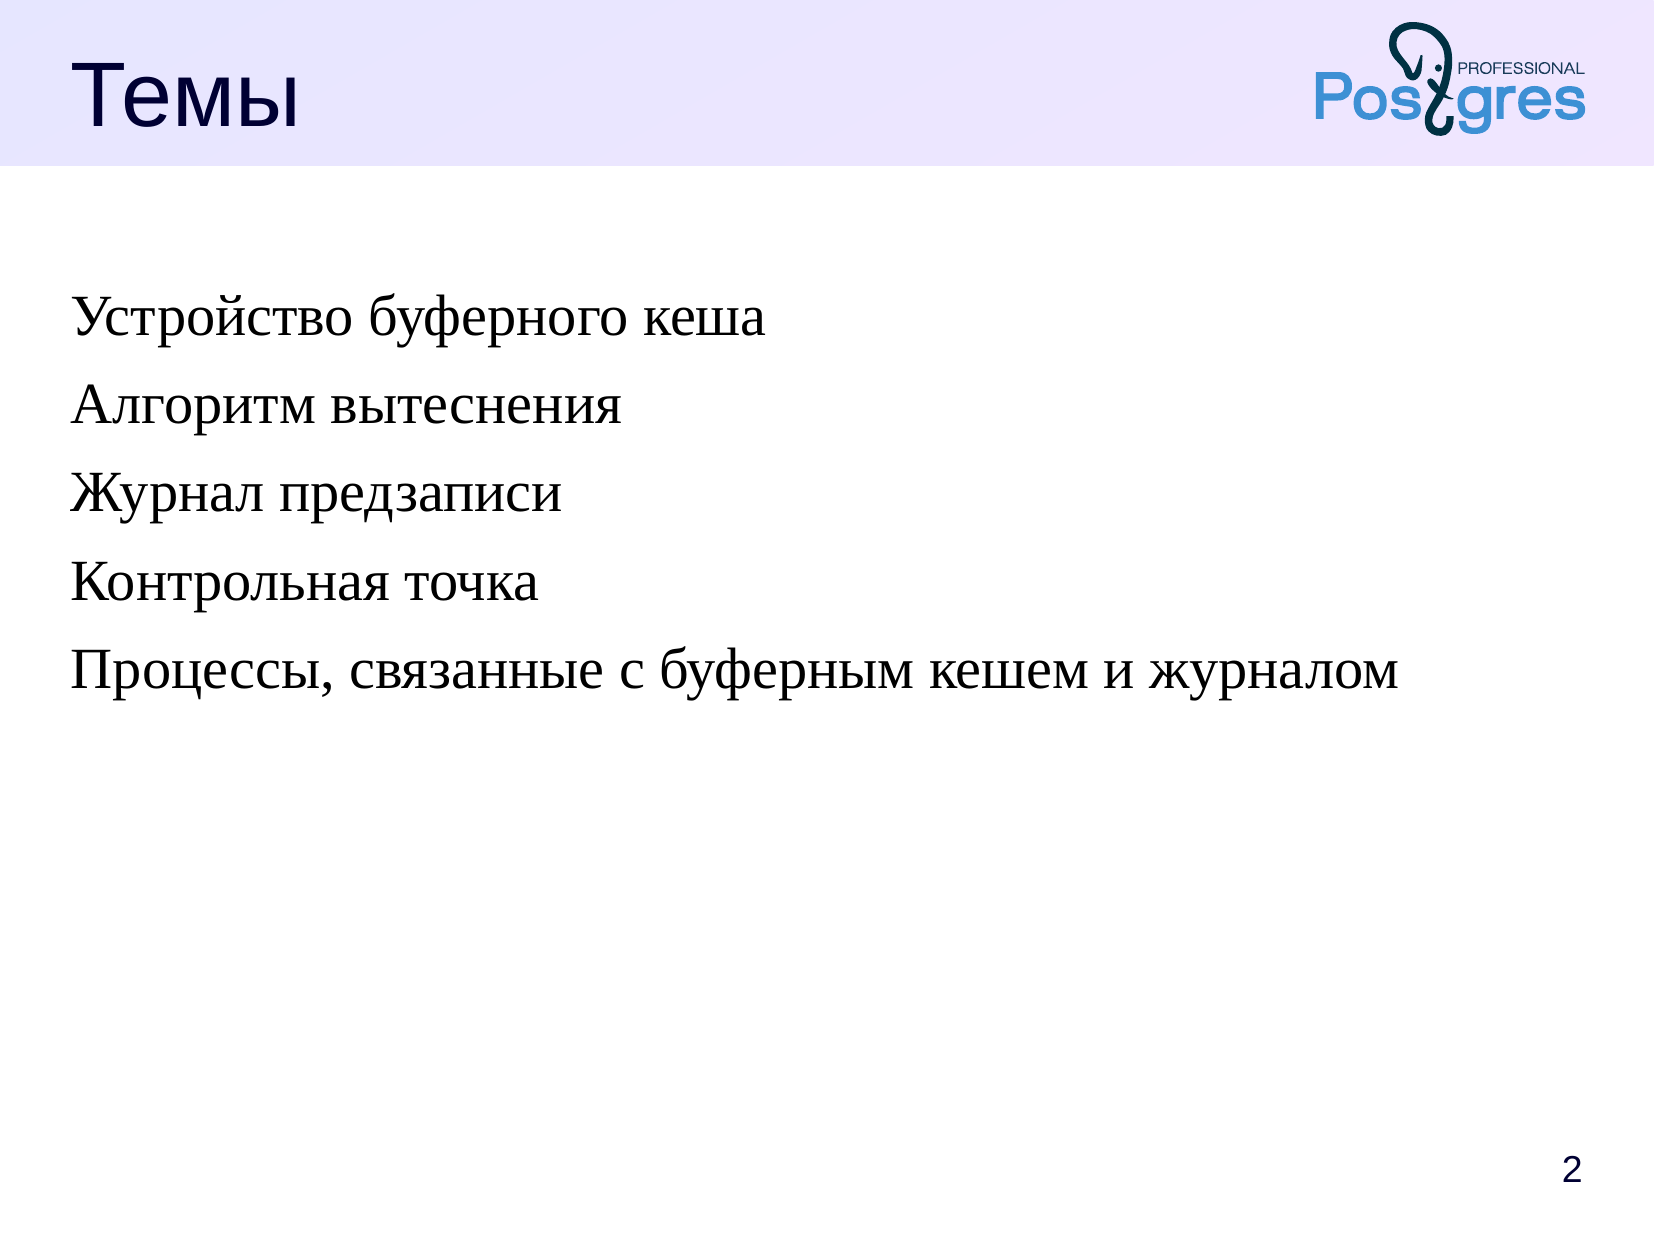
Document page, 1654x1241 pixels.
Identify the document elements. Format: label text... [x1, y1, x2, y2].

list Устройство буферного кеша Алгоритм вытеснения Журнал предзаписи Контрольная точка Процессы, связанные с буферным кешем и журналом [70, 283, 1583, 1141]
title Темы [70, 43, 1241, 147]
